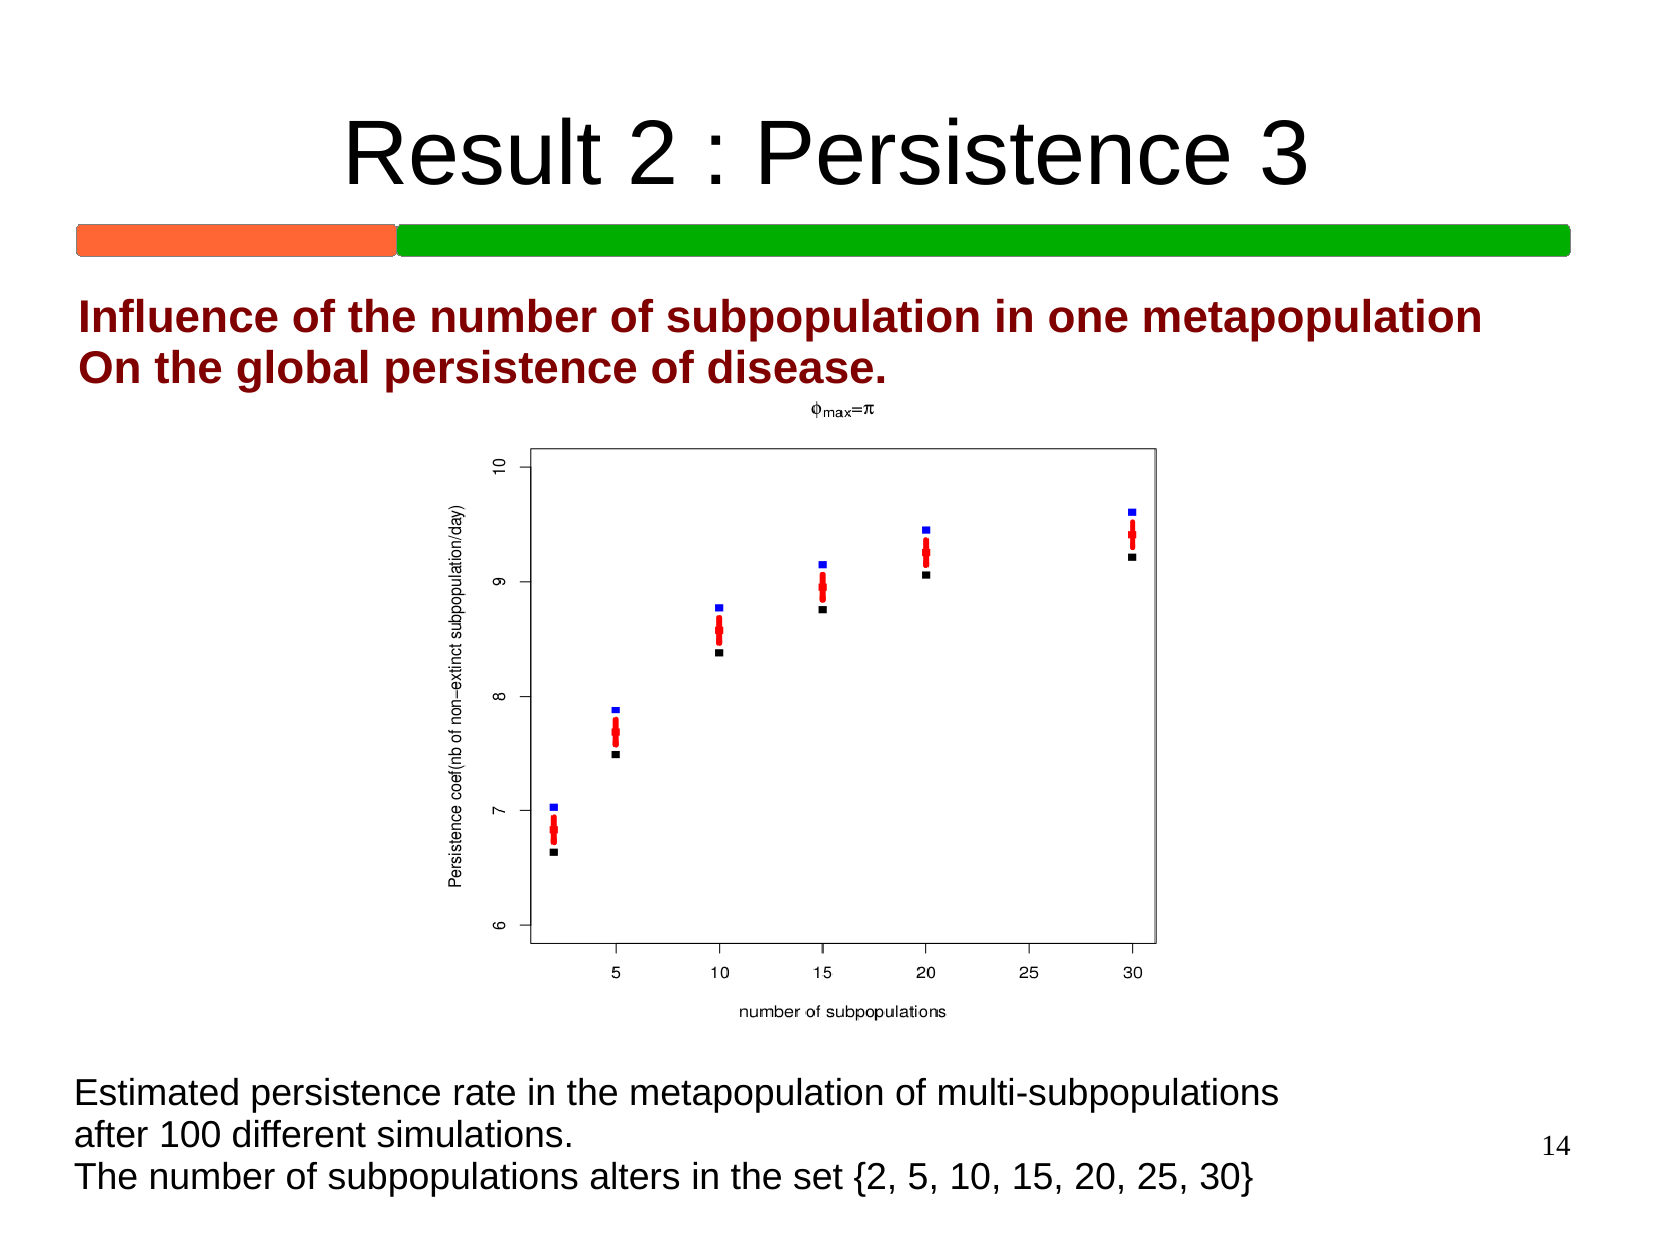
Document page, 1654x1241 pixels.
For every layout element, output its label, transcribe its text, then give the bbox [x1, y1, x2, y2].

title Result 2 : Persistence 3 [82, 49, 1571, 228]
text_box Influence of the number of subpopulation in one metapopulation On the global persistence of disease. [63, 283, 1512, 401]
text_box Estimated persistence rate in the metapopulation of multi-subpopulations after 100 different simulations. The number of subpopulations alters in the set {2, 5, 10, 15, 20, 25, 30} [59, 1063, 1306, 1205]
picture [448, 388, 1182, 1028]
text_box [76, 224, 1571, 257]
